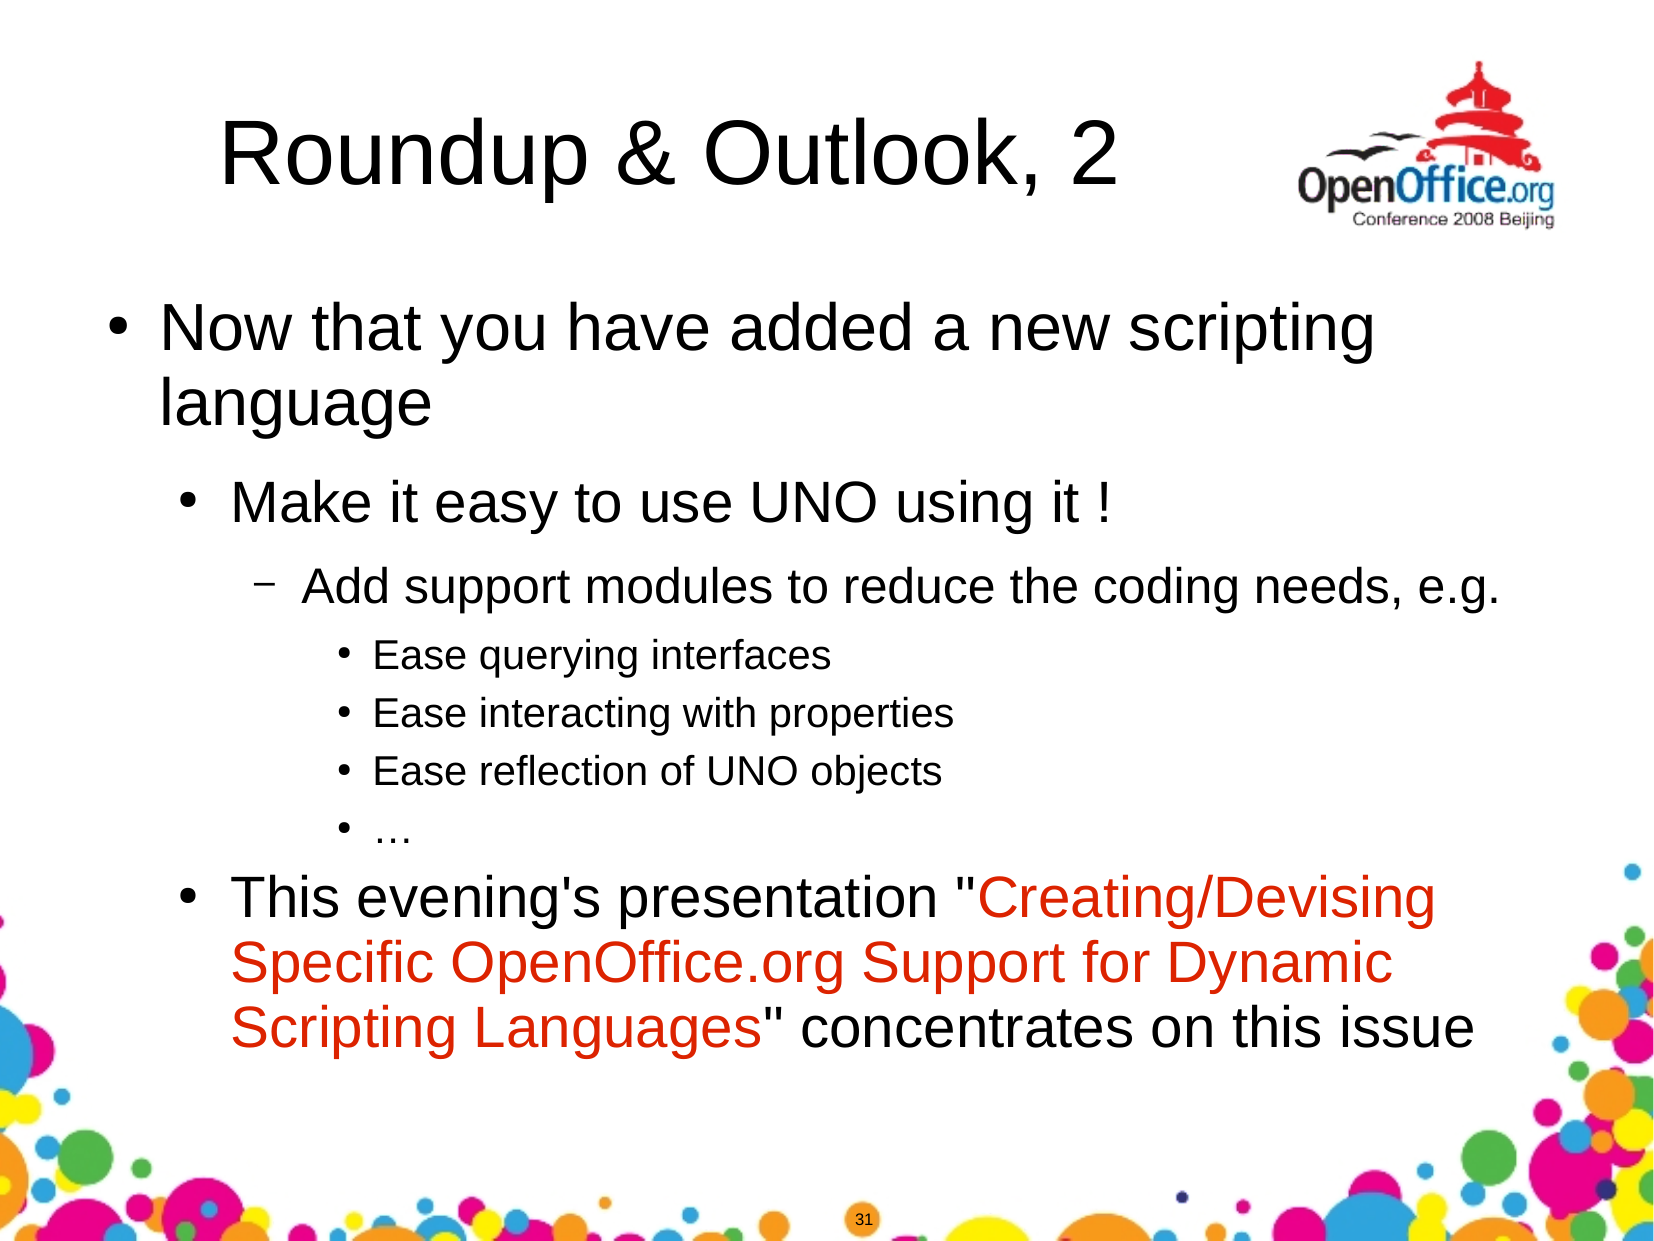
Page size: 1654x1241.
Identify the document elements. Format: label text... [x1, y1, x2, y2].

picture [0, 810, 1654, 1241]
list Now that you have added a new scripting language Make it easy to use UNO using it ! Add support modules to reduce the coding needs, e.g. Ease querying interfaces Ease interacting with properties Ease reflection of UNO objects … This evening's presentation "Creating/Devising Specific OpenOffice.org Support for Dynamic Scripting Languages" concentrates on this issue [88, 290, 1577, 1109]
title Roundup & Outlook, 2 [82, 49, 1258, 257]
picture [1285, 51, 1569, 250]
